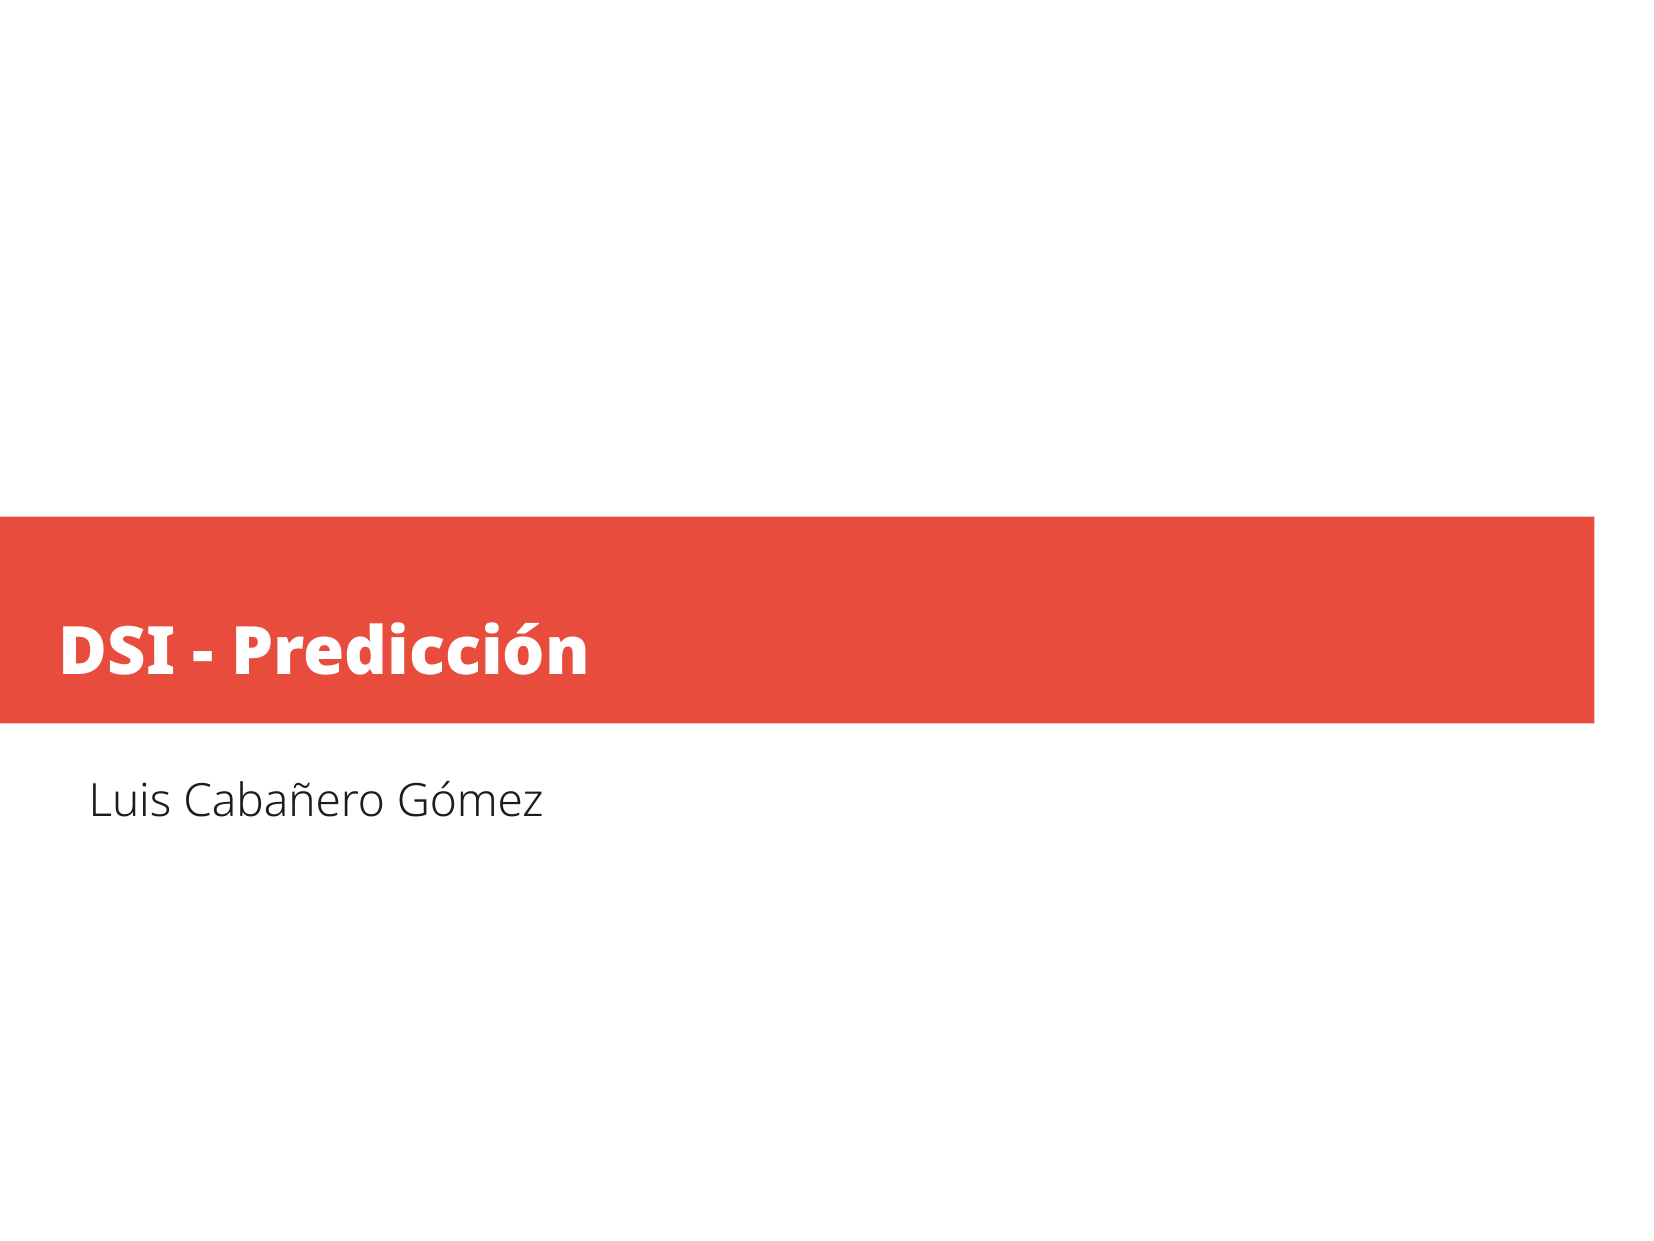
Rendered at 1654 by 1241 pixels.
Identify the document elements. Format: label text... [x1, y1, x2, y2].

subtitle Luis Cabañero Gómez [88, 767, 1595, 1182]
title DSI - Predicción [59, 546, 1595, 694]
